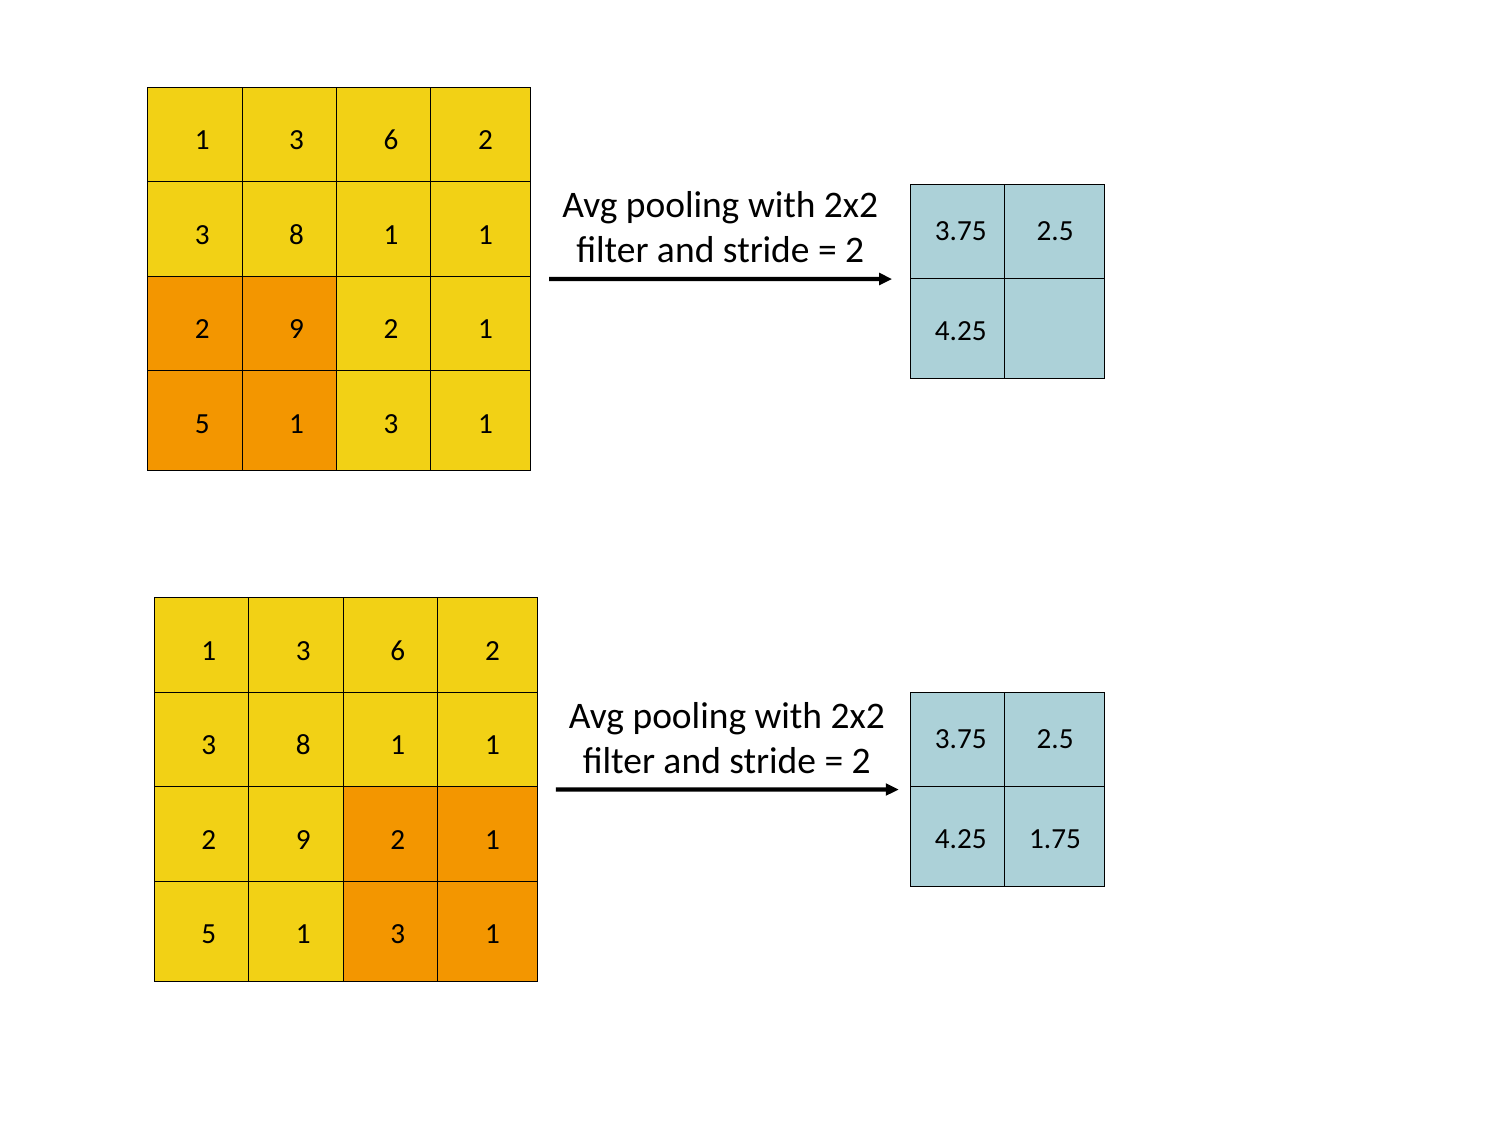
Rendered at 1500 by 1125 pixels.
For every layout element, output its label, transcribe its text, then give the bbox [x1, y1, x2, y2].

text_box 2 [343, 786, 437, 881]
text_box [910, 184, 1105, 210]
text_box 1.75 [980, 819, 1131, 864]
text_box 3 [343, 881, 437, 982]
text_box [910, 255, 1105, 379]
text_box 3.75 [885, 210, 980, 255]
text_box 4.25 [885, 819, 980, 864]
text_box 1 [343, 692, 437, 786]
text_box 2 [154, 786, 248, 881]
text_box 1 [248, 881, 343, 982]
text_box 1 [154, 597, 248, 692]
text_box 2.5 [980, 210, 1131, 256]
text_box Avg pooling with 2x2 filter and stride = 2 [544, 683, 911, 788]
text_box 1 [430, 276, 531, 370]
text_box 2 [430, 87, 531, 181]
text_box 4.25 [885, 311, 1036, 356]
text_box 3 [248, 597, 343, 692]
text_box 5 [147, 370, 242, 471]
text_box [910, 692, 1105, 718]
text_box 6 [343, 597, 437, 692]
text_box 8 [242, 181, 336, 276]
text_box 1 [242, 370, 336, 471]
text_box 3 [242, 87, 336, 181]
text_box [910, 864, 1105, 887]
text_box 3 [154, 692, 248, 786]
text_box 1 [437, 786, 538, 881]
text_box 1 [437, 881, 538, 982]
text_box 2 [336, 276, 430, 370]
text_box 1 [437, 692, 538, 786]
text_box Avg pooling with 2x2 filter and stride = 2 [537, 172, 904, 278]
text_box 3 [147, 181, 242, 276]
text_box 2 [437, 597, 538, 692]
text_box 1 [430, 181, 531, 276]
text_box 5 [154, 881, 248, 982]
text_box 1 [336, 181, 430, 276]
text_box 2 [147, 276, 242, 370]
text_box 8 [248, 692, 343, 786]
text_box 9 [242, 276, 336, 370]
text_box 3 [336, 370, 430, 471]
text_box 1 [147, 87, 242, 181]
text_box [910, 763, 1105, 819]
text_box 6 [336, 87, 430, 181]
text_box 1 [430, 370, 531, 471]
text_box 9 [248, 786, 343, 881]
text_box 2.5 [980, 718, 1131, 763]
text_box 3.75 [885, 718, 980, 763]
